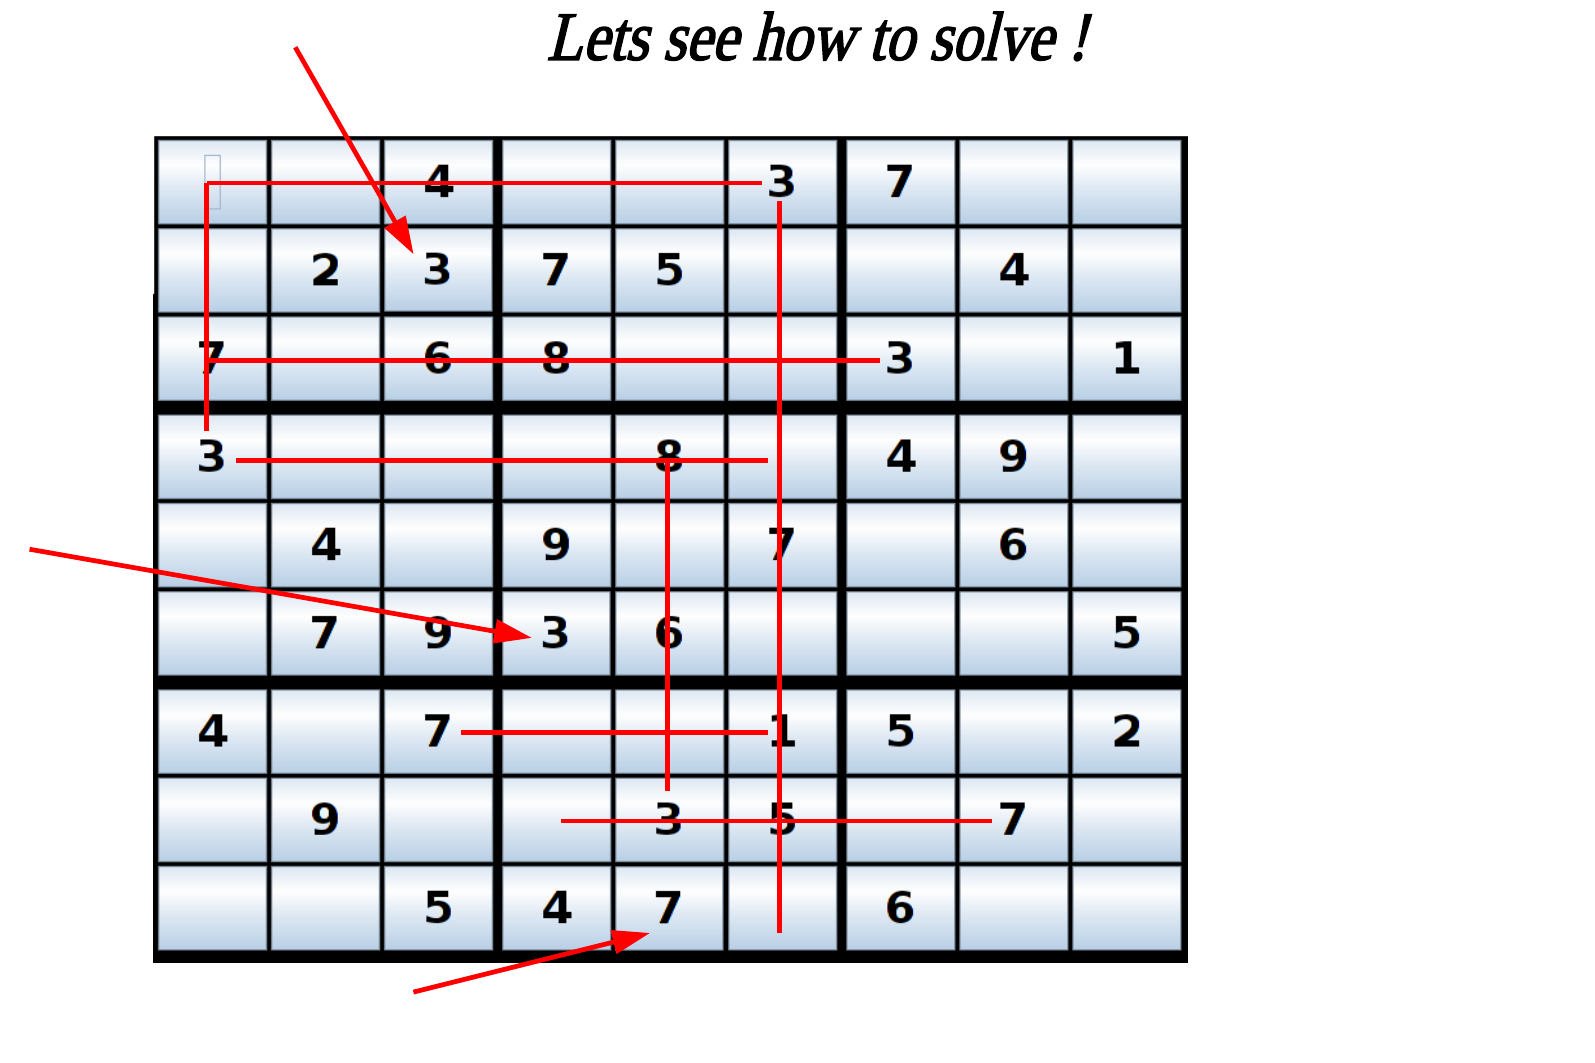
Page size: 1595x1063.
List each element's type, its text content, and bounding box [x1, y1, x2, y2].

text_box Lets see how to solve ! [931, 27, 956, 61]
text_box Lets see how to solve ! [873, 20, 892, 61]
text_box Lets see how to solve ! [982, 11, 1004, 60]
text_box Lets see how to solve ! [1031, 27, 1057, 61]
text_box Lets see how to solve ! [716, 27, 742, 61]
picture [153, 135, 1188, 963]
text_box Lets see how to solve ! [665, 27, 690, 61]
text_box Lets see how to solve ! [787, 27, 814, 61]
text_box Lets see how to solve ! [614, 20, 632, 61]
text_box Lets see how to solve ! [587, 27, 613, 61]
text_box Lets see how to solve ! [548, 14, 583, 60]
text_box Lets see how to solve ! [690, 27, 715, 61]
text_box Lets see how to solve ! [1004, 28, 1035, 61]
text_box Lets see how to solve ! [627, 27, 652, 61]
text_box Lets see how to solve ! [889, 27, 917, 61]
text_box Lets see how to solve ! [753, 11, 785, 60]
text_box Lets see how to solve ! [956, 27, 984, 61]
text_box Lets see how to solve ! [818, 28, 862, 61]
